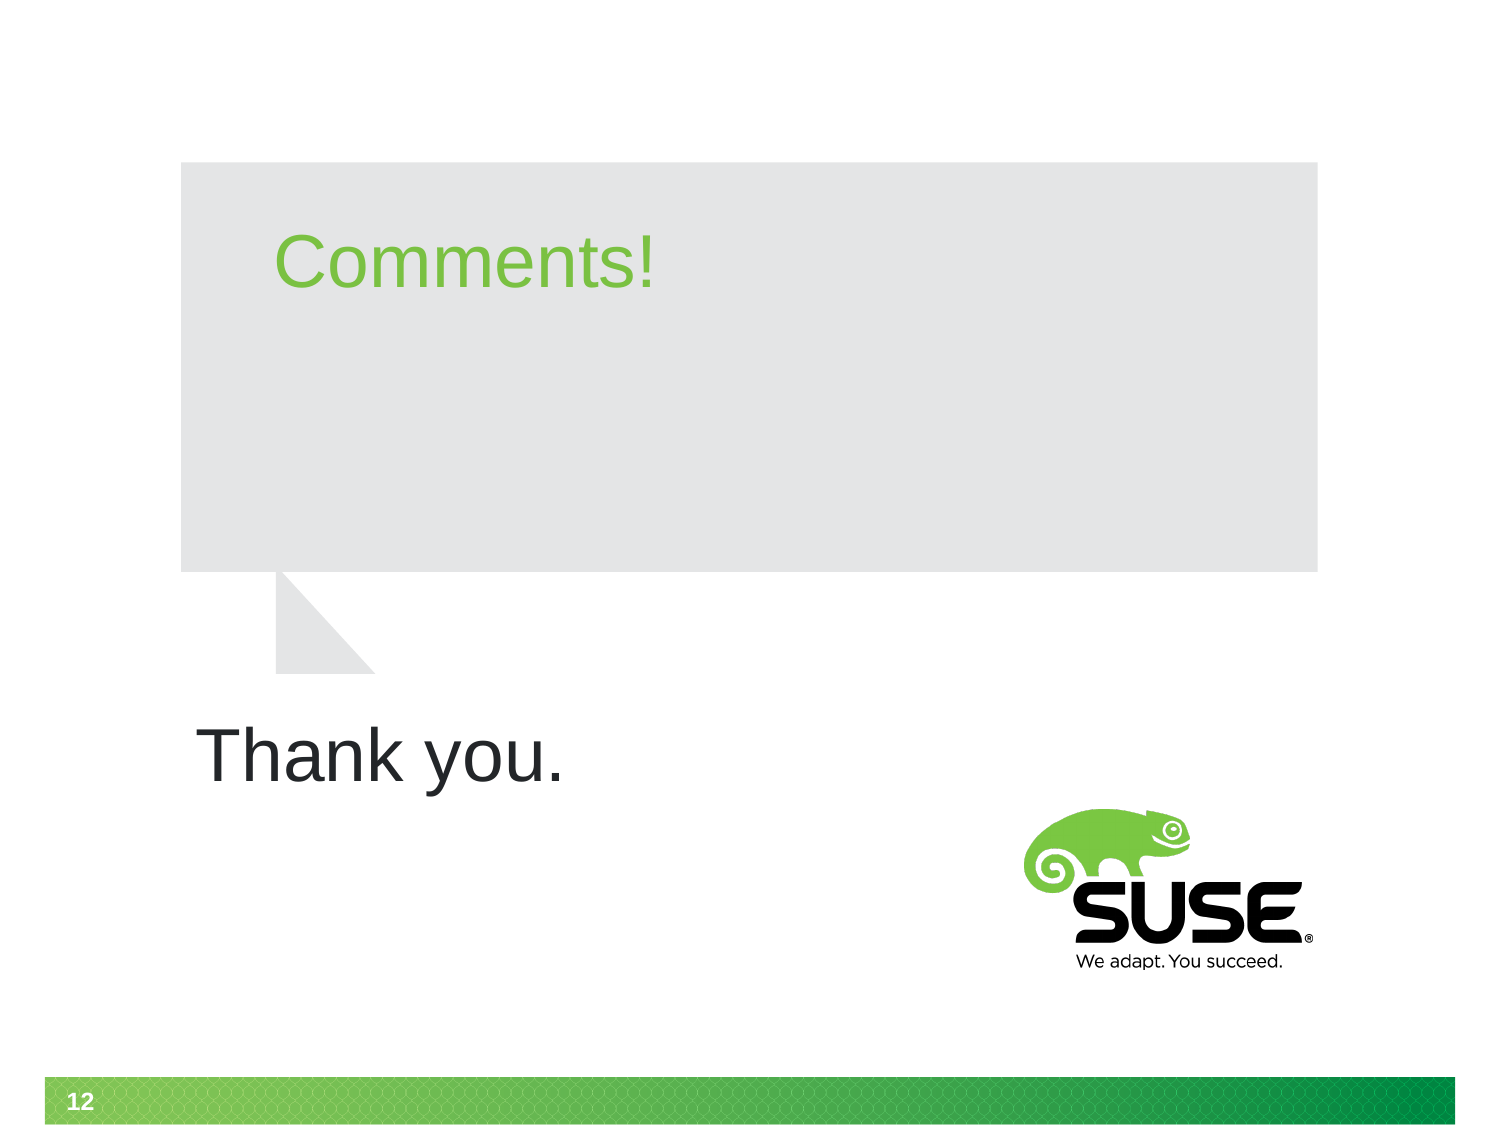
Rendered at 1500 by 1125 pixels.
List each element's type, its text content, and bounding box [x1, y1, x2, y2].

picture [44, 1077, 1456, 1125]
picture [1024, 809, 1313, 970]
text_box Comments! [259, 213, 1334, 313]
